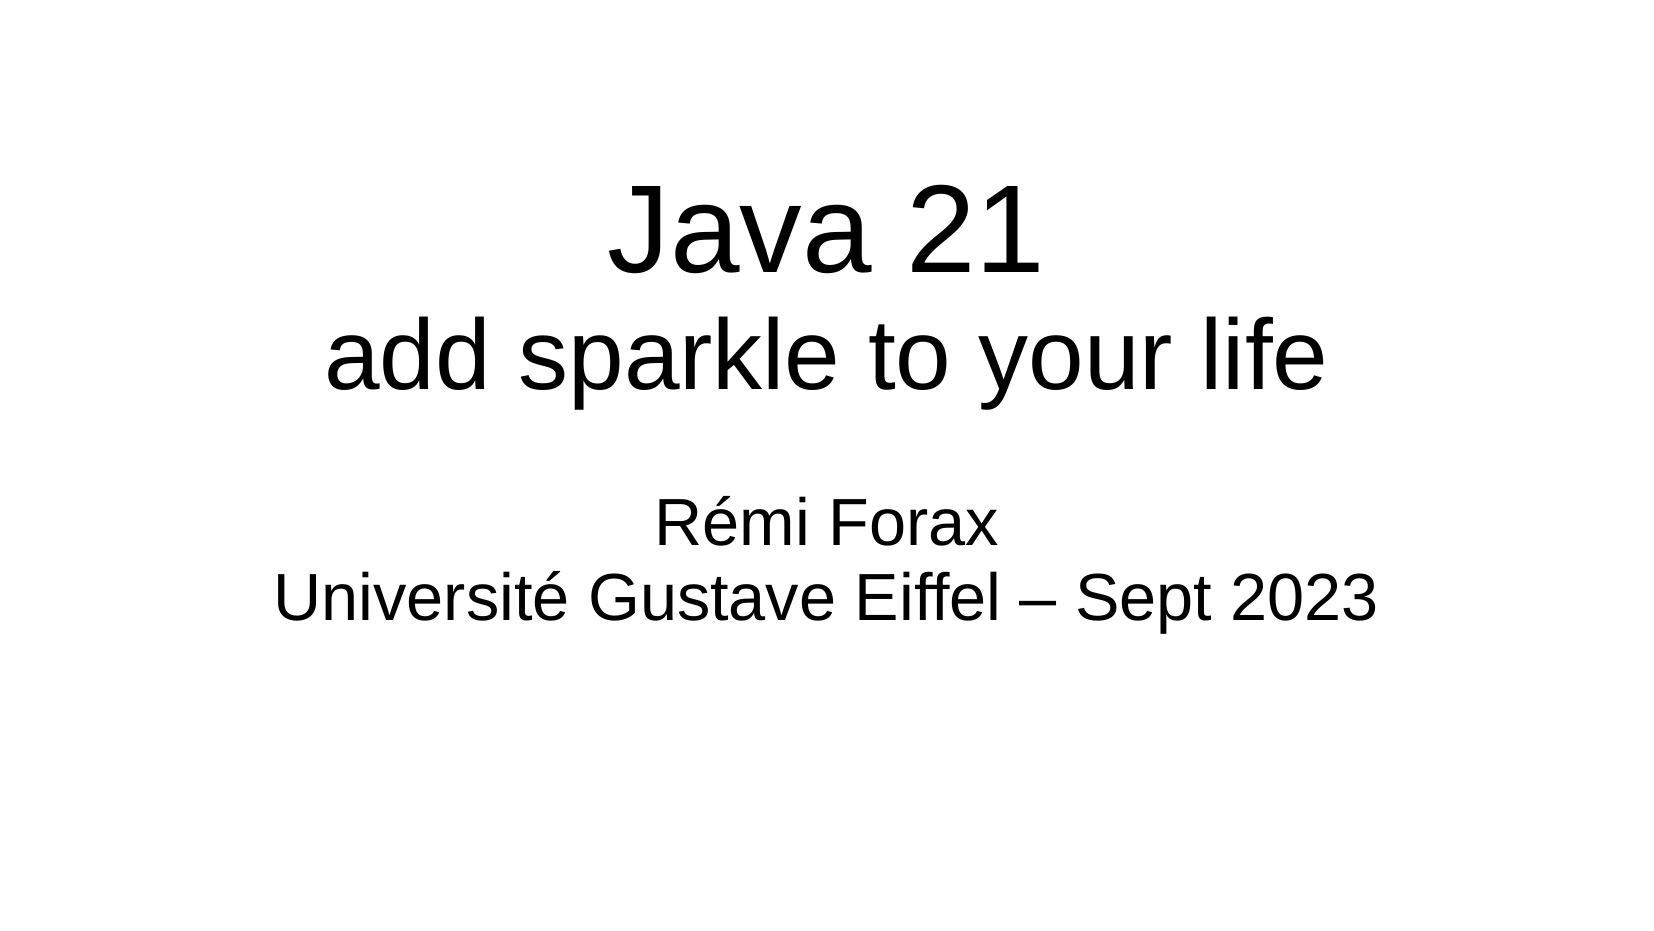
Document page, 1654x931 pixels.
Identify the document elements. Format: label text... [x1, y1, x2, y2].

subtitle Java 21 add sparkle to your life Rémi Forax Université Gustave Eiffel – Sept 2023 [82, 37, 1571, 757]
